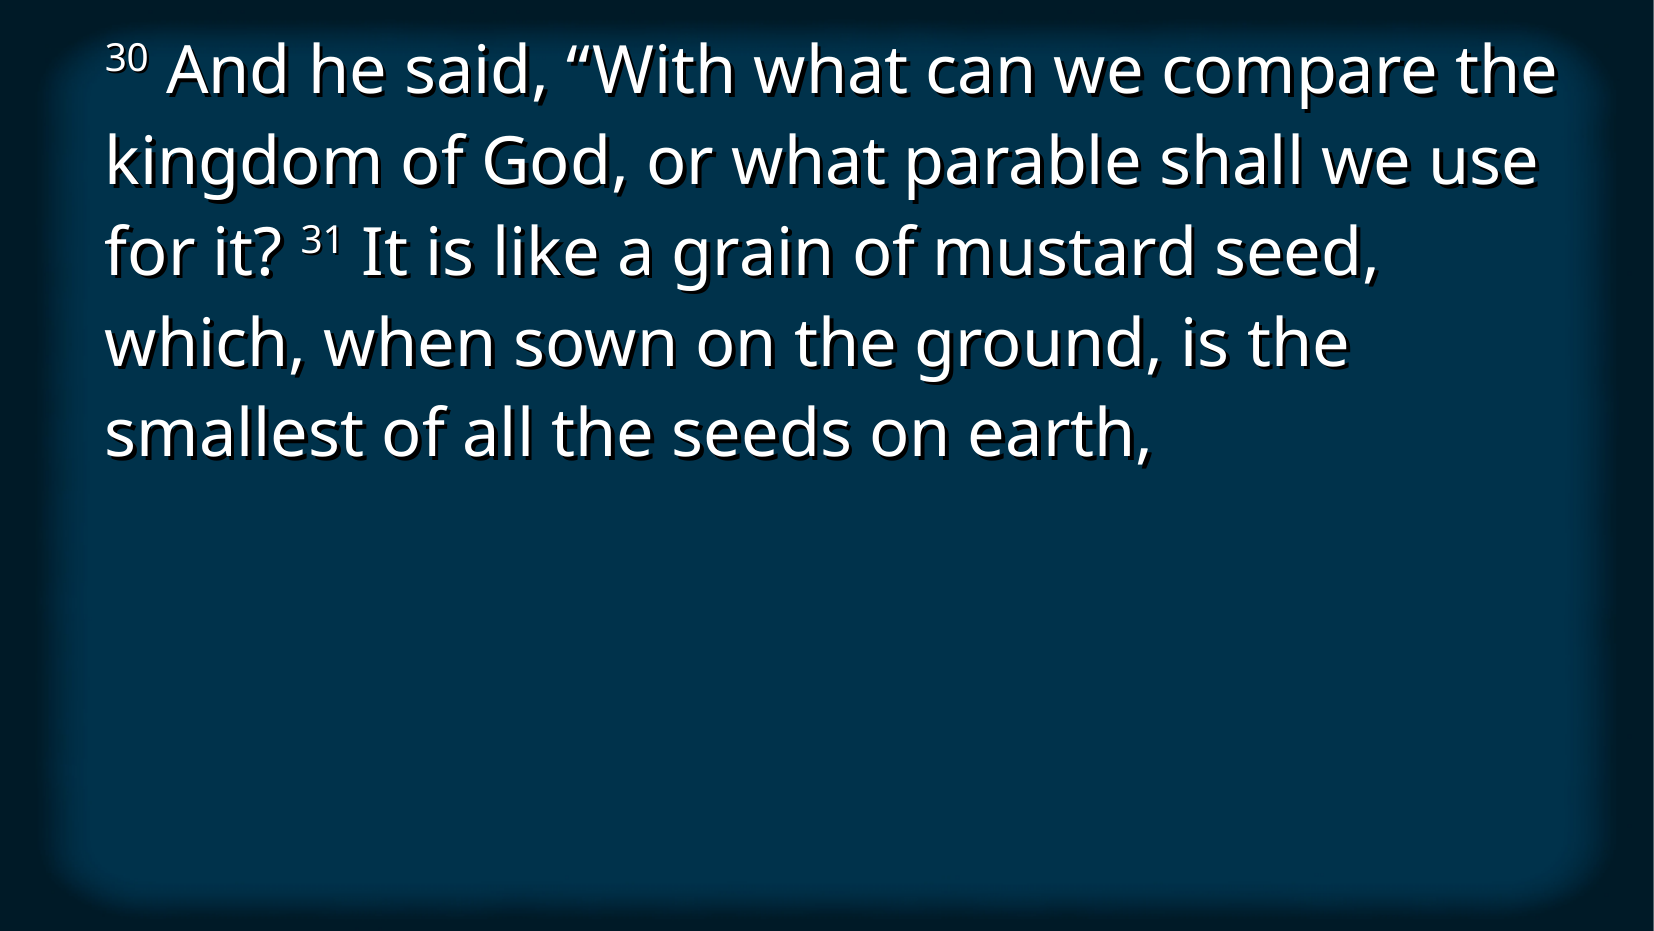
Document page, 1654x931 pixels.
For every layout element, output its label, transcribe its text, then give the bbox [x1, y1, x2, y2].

picture [0, 0, 1654, 931]
text_box 30 And he said, “With what can we compare the kingdom of God, or what parable shall we use for it? 31 It is like a grain of mustard seed, which, when sown on the ground, is the smallest of all the seeds on earth, [90, 15, 1591, 474]
